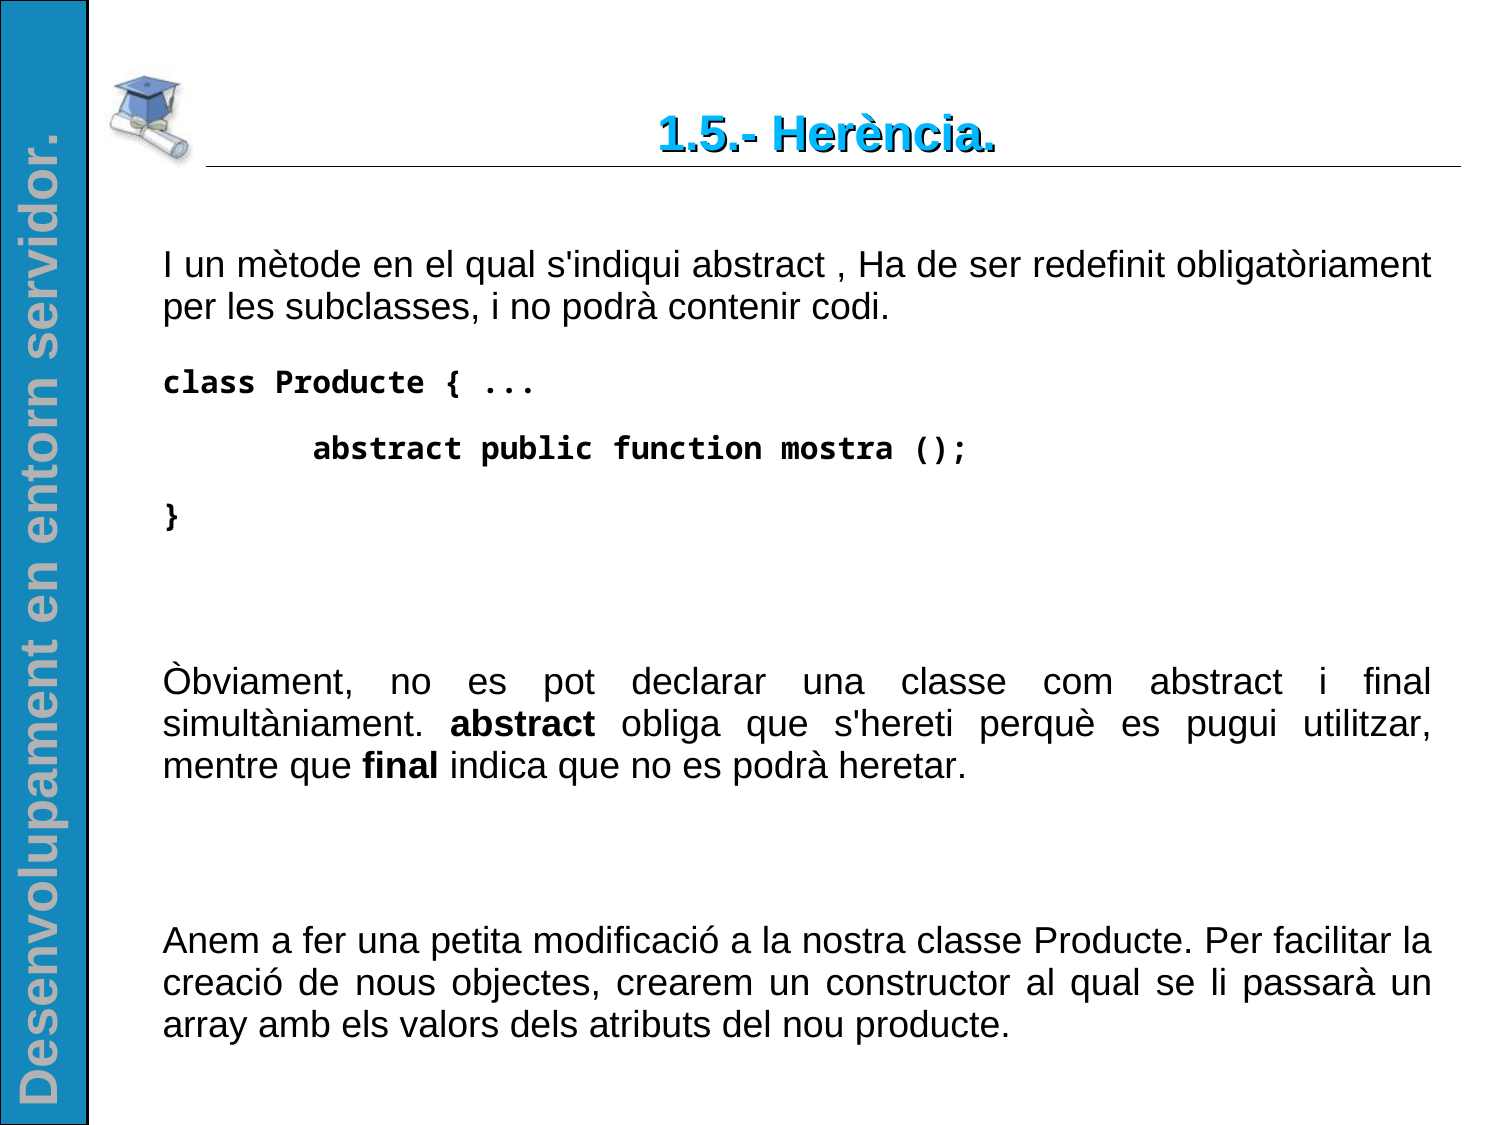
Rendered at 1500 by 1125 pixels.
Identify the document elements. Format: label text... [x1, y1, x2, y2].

text_box I un mètode en el qual s'indiqui abstract , Ha de ser redefinit obligatòriament per les subclasses, i no podrà contenir codi. class Producte { ... abstract public function mostra (); } Òbviament, no es pot declarar una classe com abstract i final simultàniament. abstract obliga que s'hereti perquè es pugui utilitzar, mentre que final indica que no es podrà heretar. Anem a fer una petita modificació a la nostra classe Producte. Per facilitar la creació de nous objectes, crearem un constructor al qual se li passarà un array amb els valors dels atributs del nou producte. [147, 236, 1447, 1042]
picture [93, 61, 206, 174]
title 1.5.- Herència. [206, 88, 1447, 178]
